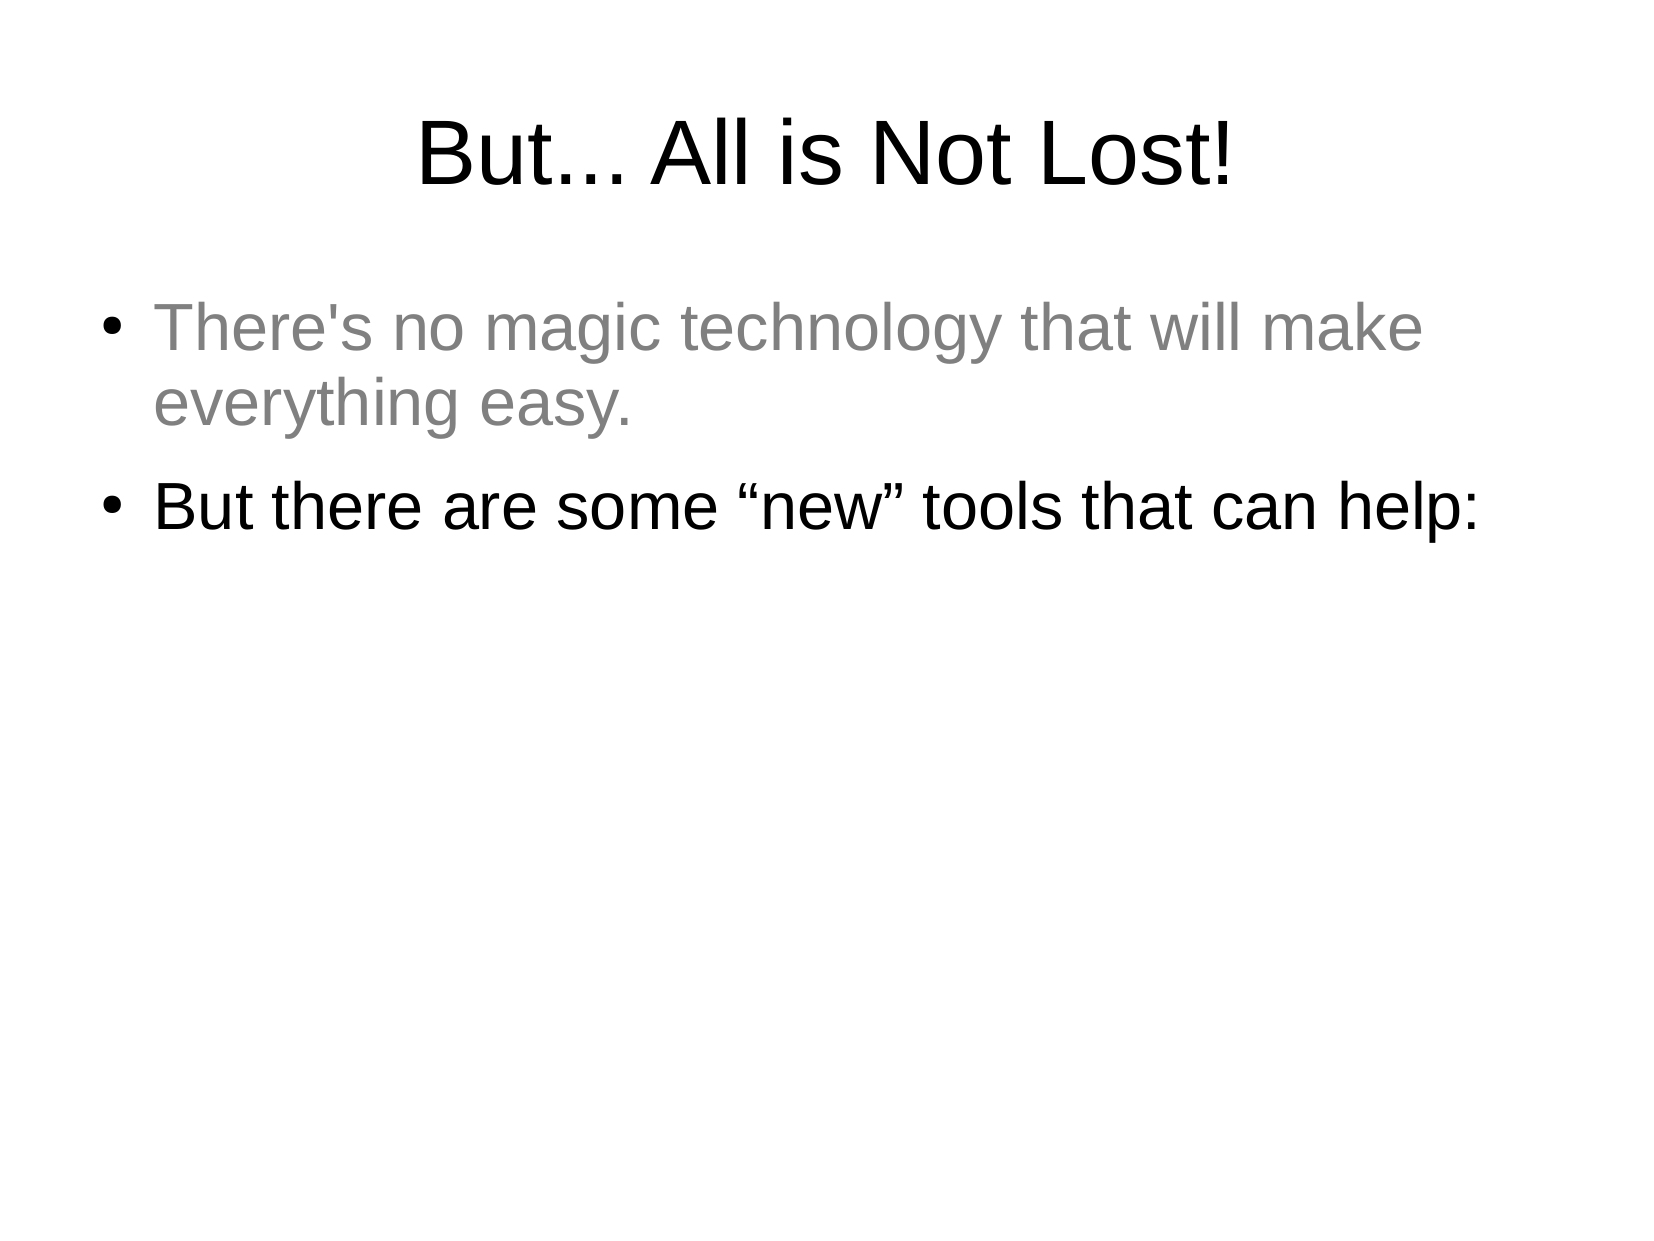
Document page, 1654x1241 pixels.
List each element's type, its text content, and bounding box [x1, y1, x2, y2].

title But... All is Not Lost! [82, 49, 1571, 257]
list There's no magic technology that will make everything easy. But there are some “new” tools that can help: [82, 290, 1571, 1010]
